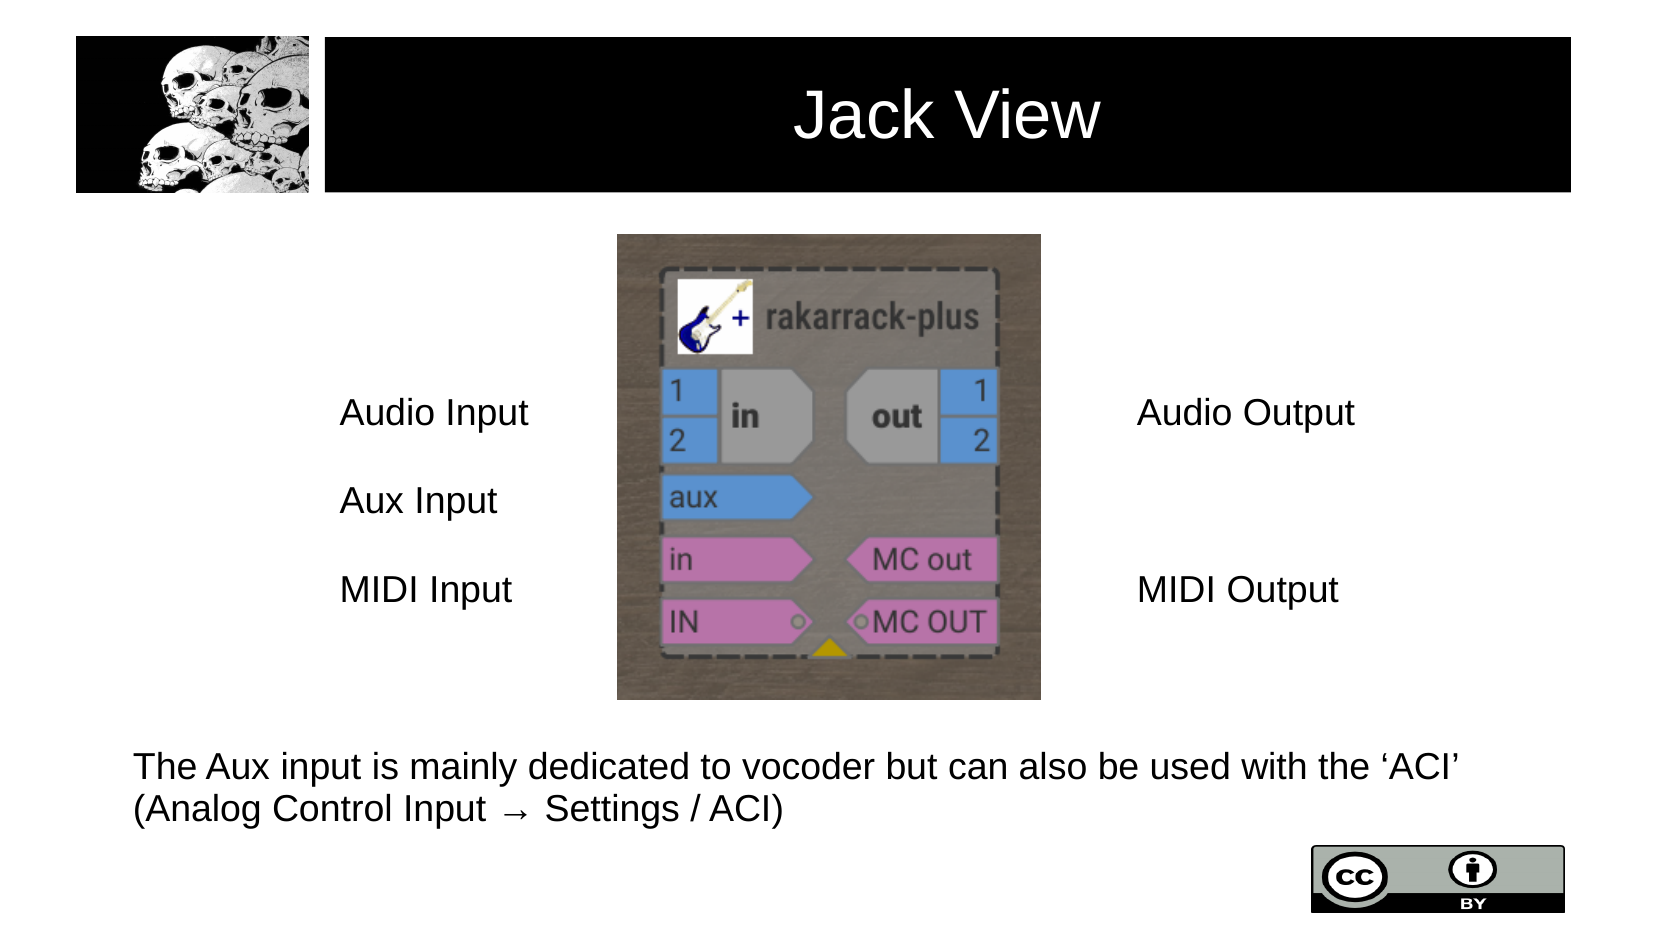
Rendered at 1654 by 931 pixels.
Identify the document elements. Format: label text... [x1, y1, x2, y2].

text_box MIDI Output [1122, 561, 1359, 621]
text_box Aux Input [324, 472, 562, 532]
text_box The Aux input is mainly dedicated to vocoder but can also be used with the ‘ACI’ (Analog Control Input → Settings / ACI) [118, 738, 1536, 837]
picture [617, 234, 1041, 700]
title Jack View [324, 37, 1571, 193]
picture [1311, 845, 1565, 913]
text_box MIDI Input [324, 561, 562, 621]
text_box Audio Input [324, 383, 562, 443]
picture [76, 36, 309, 193]
text_box Audio Output [1122, 383, 1388, 443]
